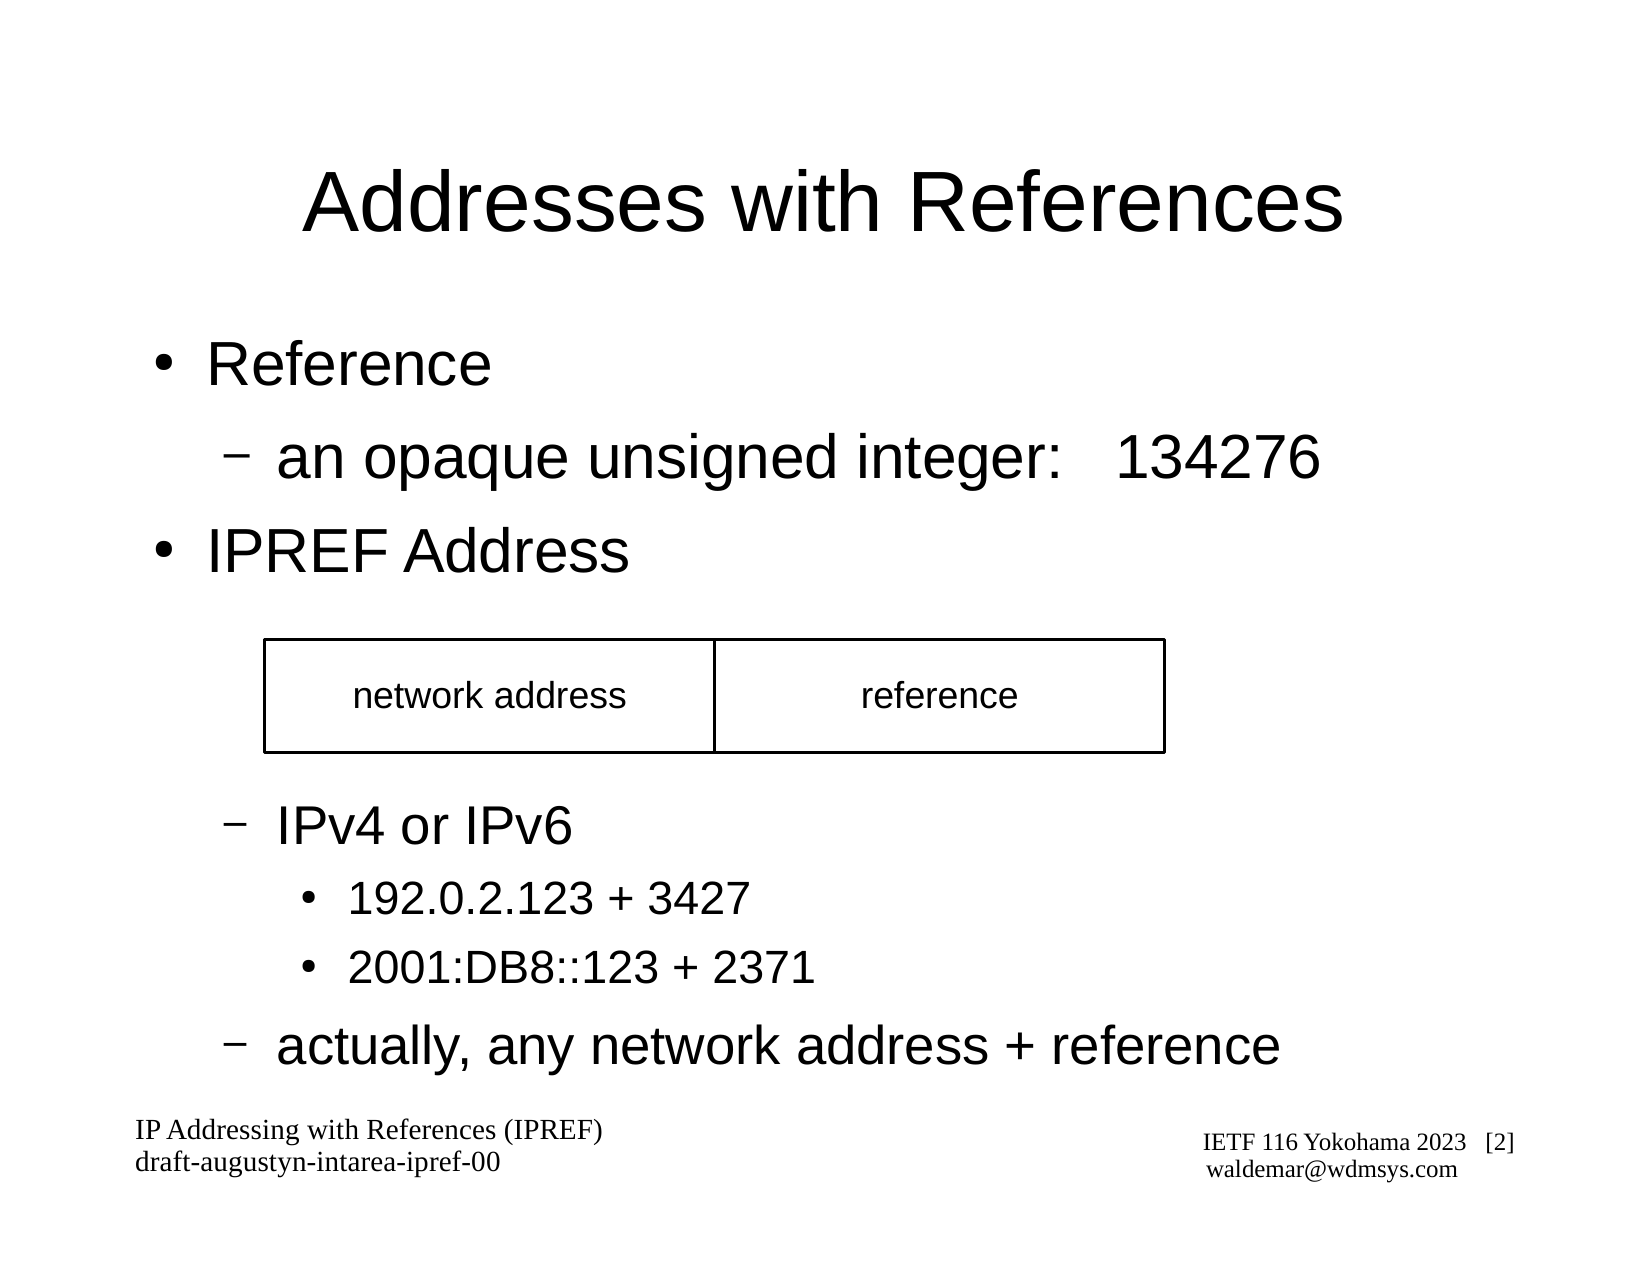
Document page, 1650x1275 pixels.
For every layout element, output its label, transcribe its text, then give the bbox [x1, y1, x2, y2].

list Reference an opaque unsigned integer: 134276 IPREF Address IPv4 or IPv6 192.0.2.123 + 3427 2001:DB8::123 + 2371 actually, any network address + reference [135, 329, 1515, 1077]
text_box network address [311, 650, 668, 742]
title Addresses with References [135, 104, 1515, 298]
text_box reference [771, 650, 1109, 742]
